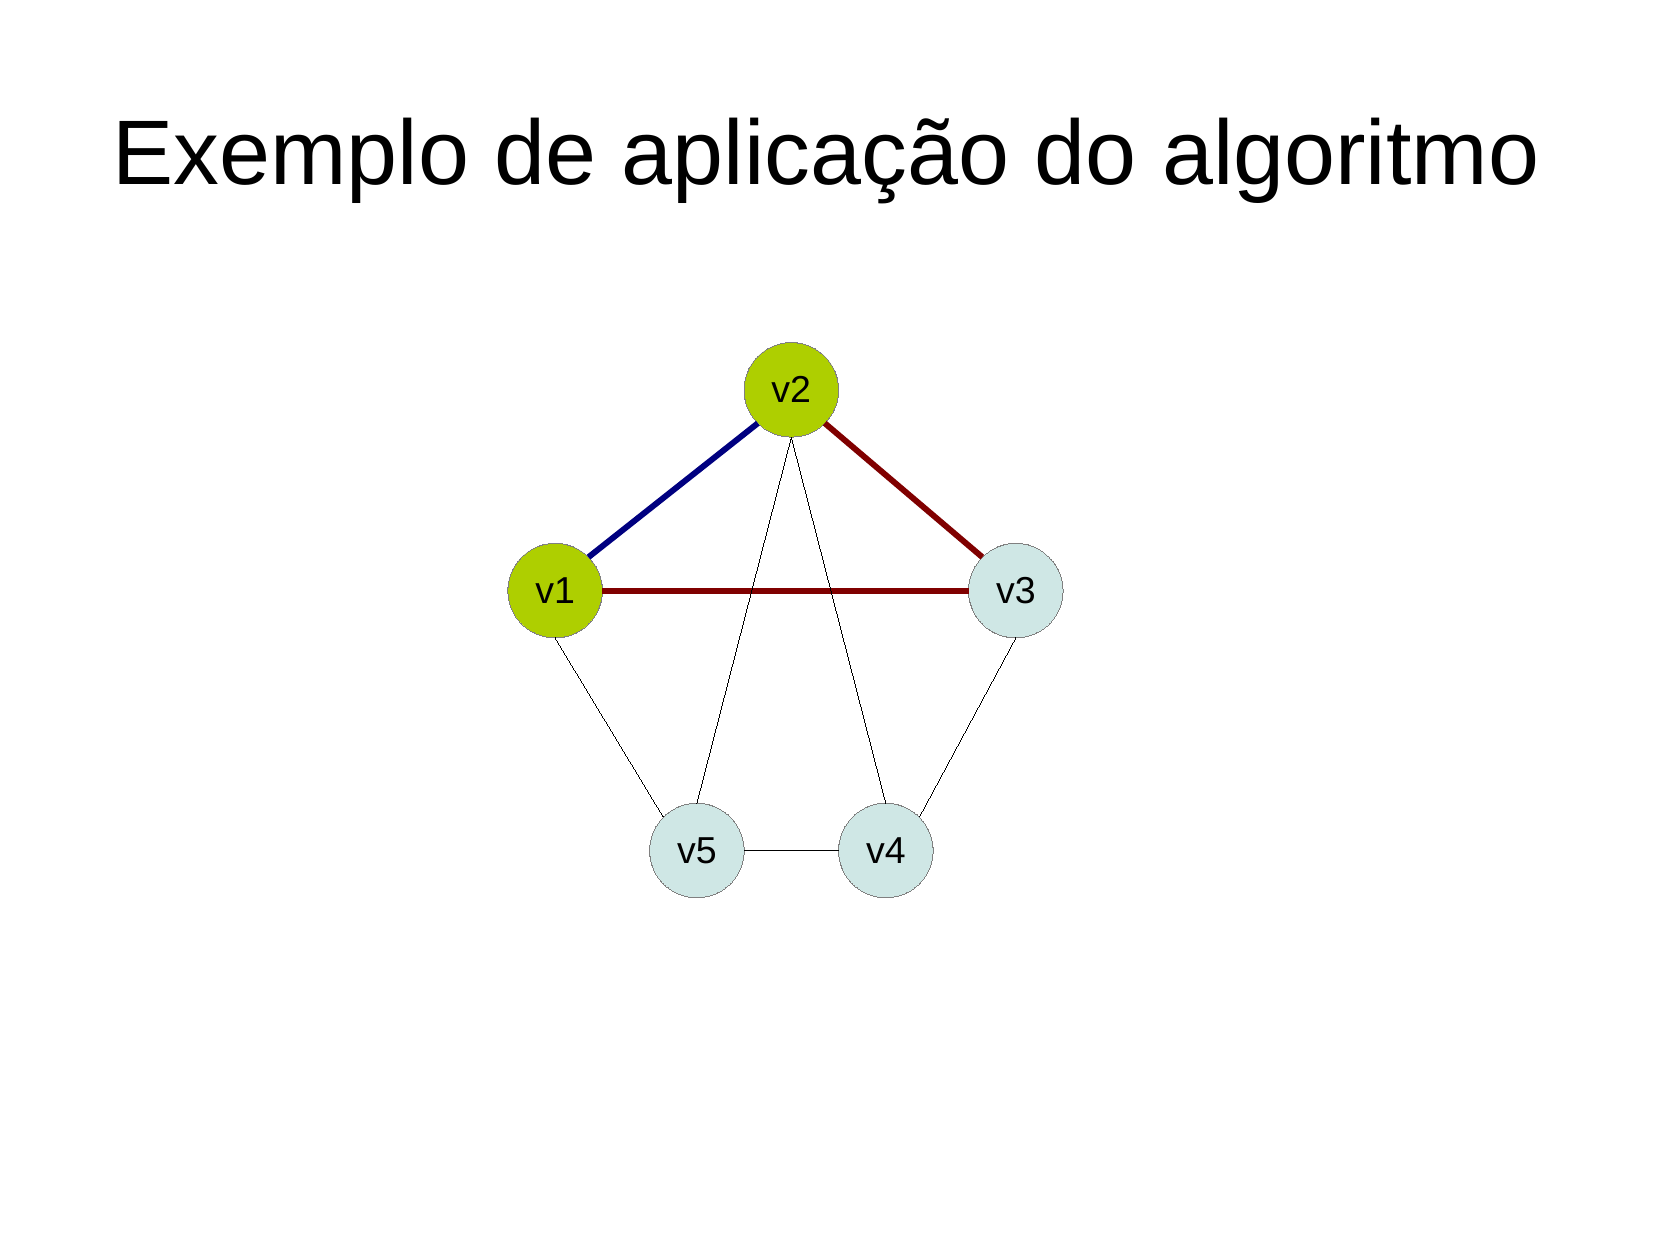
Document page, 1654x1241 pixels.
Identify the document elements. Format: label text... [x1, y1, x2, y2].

text_box v1 [507, 543, 603, 638]
text_box v3 [968, 543, 1064, 638]
title Exemplo de aplicação do algoritmo [82, 49, 1571, 257]
text_box v2 [744, 342, 839, 438]
text_box v5 [649, 803, 745, 898]
text_box v4 [838, 803, 934, 898]
